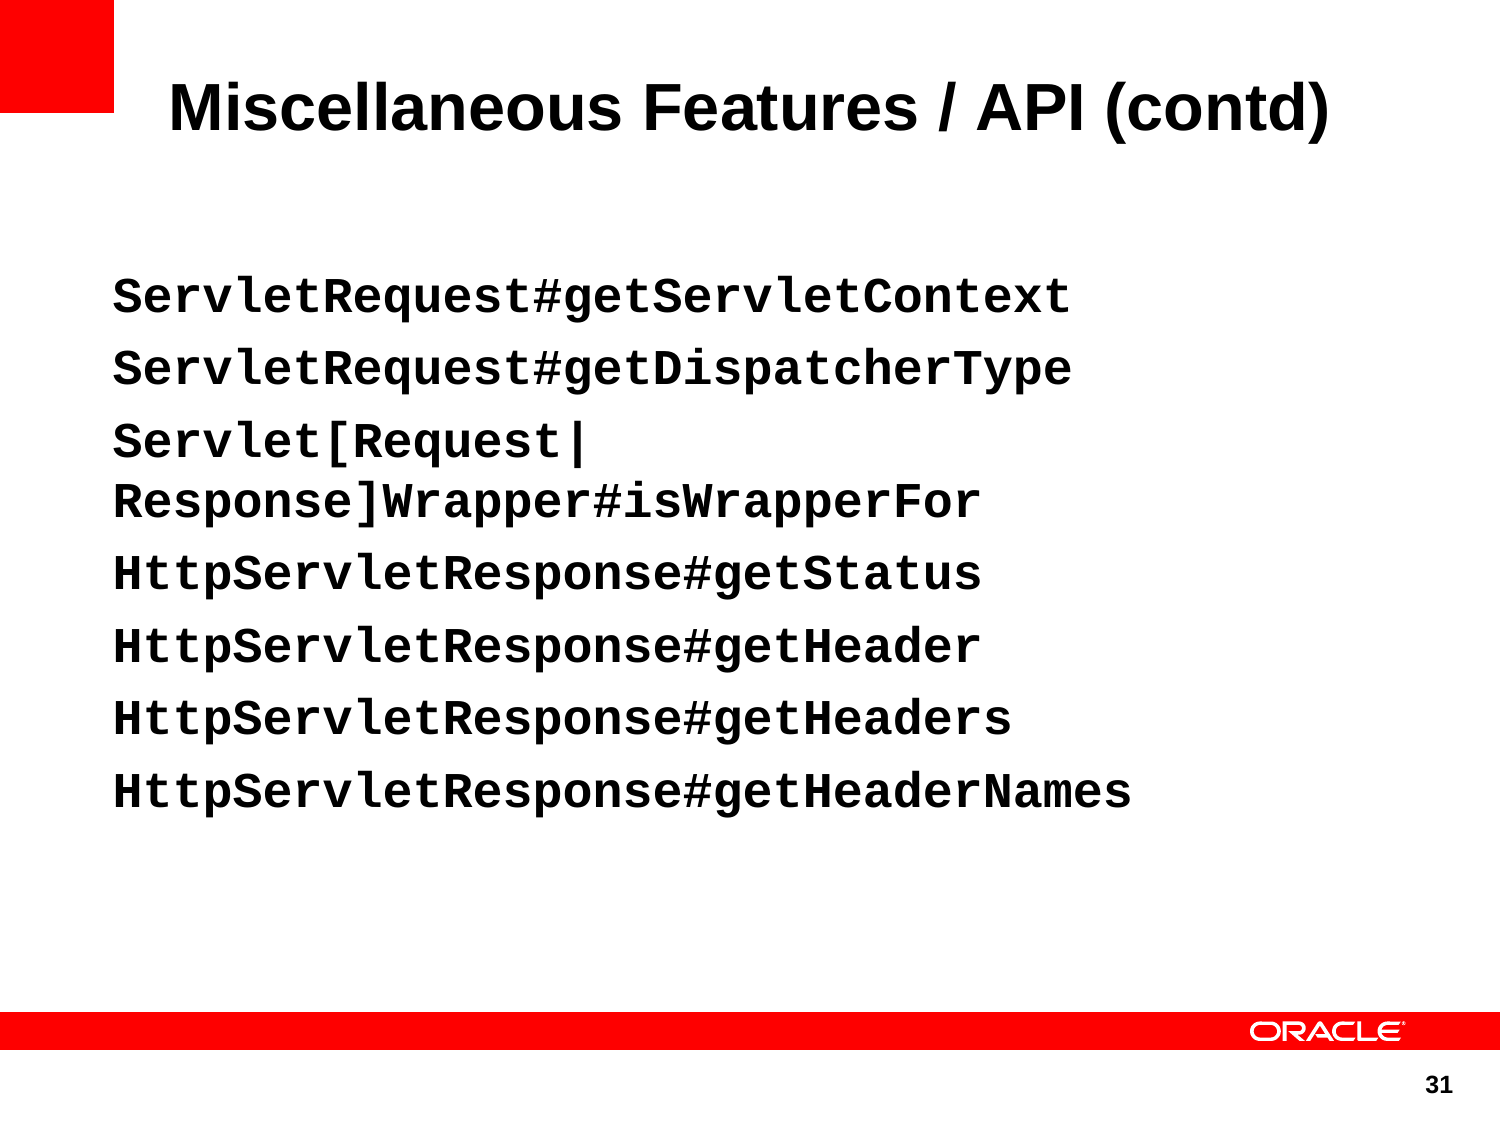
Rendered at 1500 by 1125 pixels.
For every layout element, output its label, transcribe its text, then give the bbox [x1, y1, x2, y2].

list ServletRequest#getServletContext ServletRequest#getDispatcherType Servlet[Request|Response]Wrapper#isWrapperFor HttpServletResponse#getStatus HttpServletResponse#getHeader HttpServletResponse#getHeaders HttpServletResponse#getHeaderNames [112, 262, 1349, 1005]
picture [0, 1012, 1500, 1050]
picture [0, 0, 114, 113]
title Miscellaneous Features / API (contd) [145, 63, 1390, 205]
